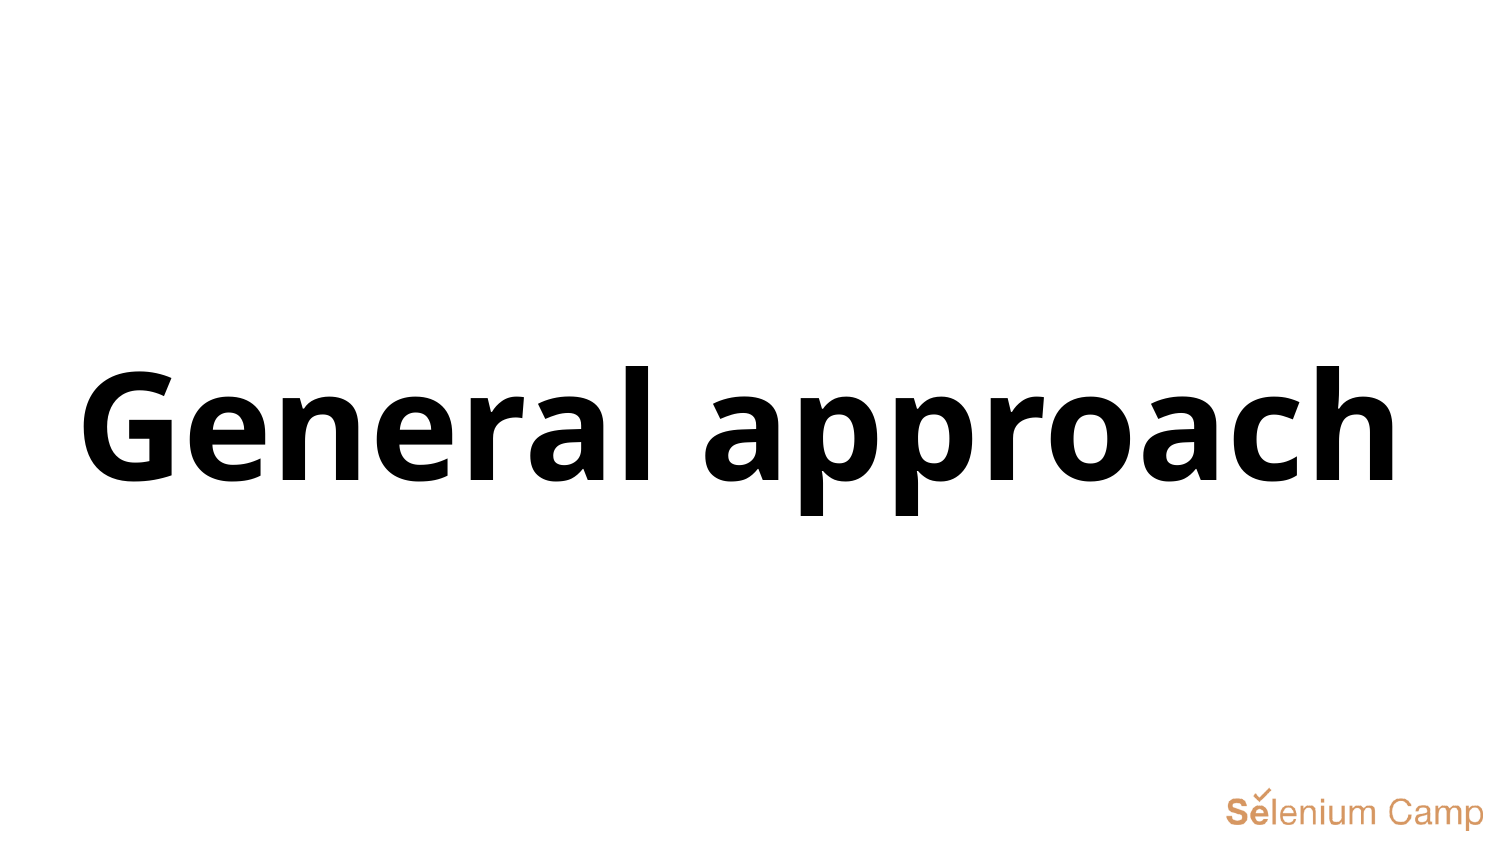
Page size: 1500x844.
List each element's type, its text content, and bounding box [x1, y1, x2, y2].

picture [1226, 787, 1483, 831]
title General approach [60, 60, 1441, 781]
